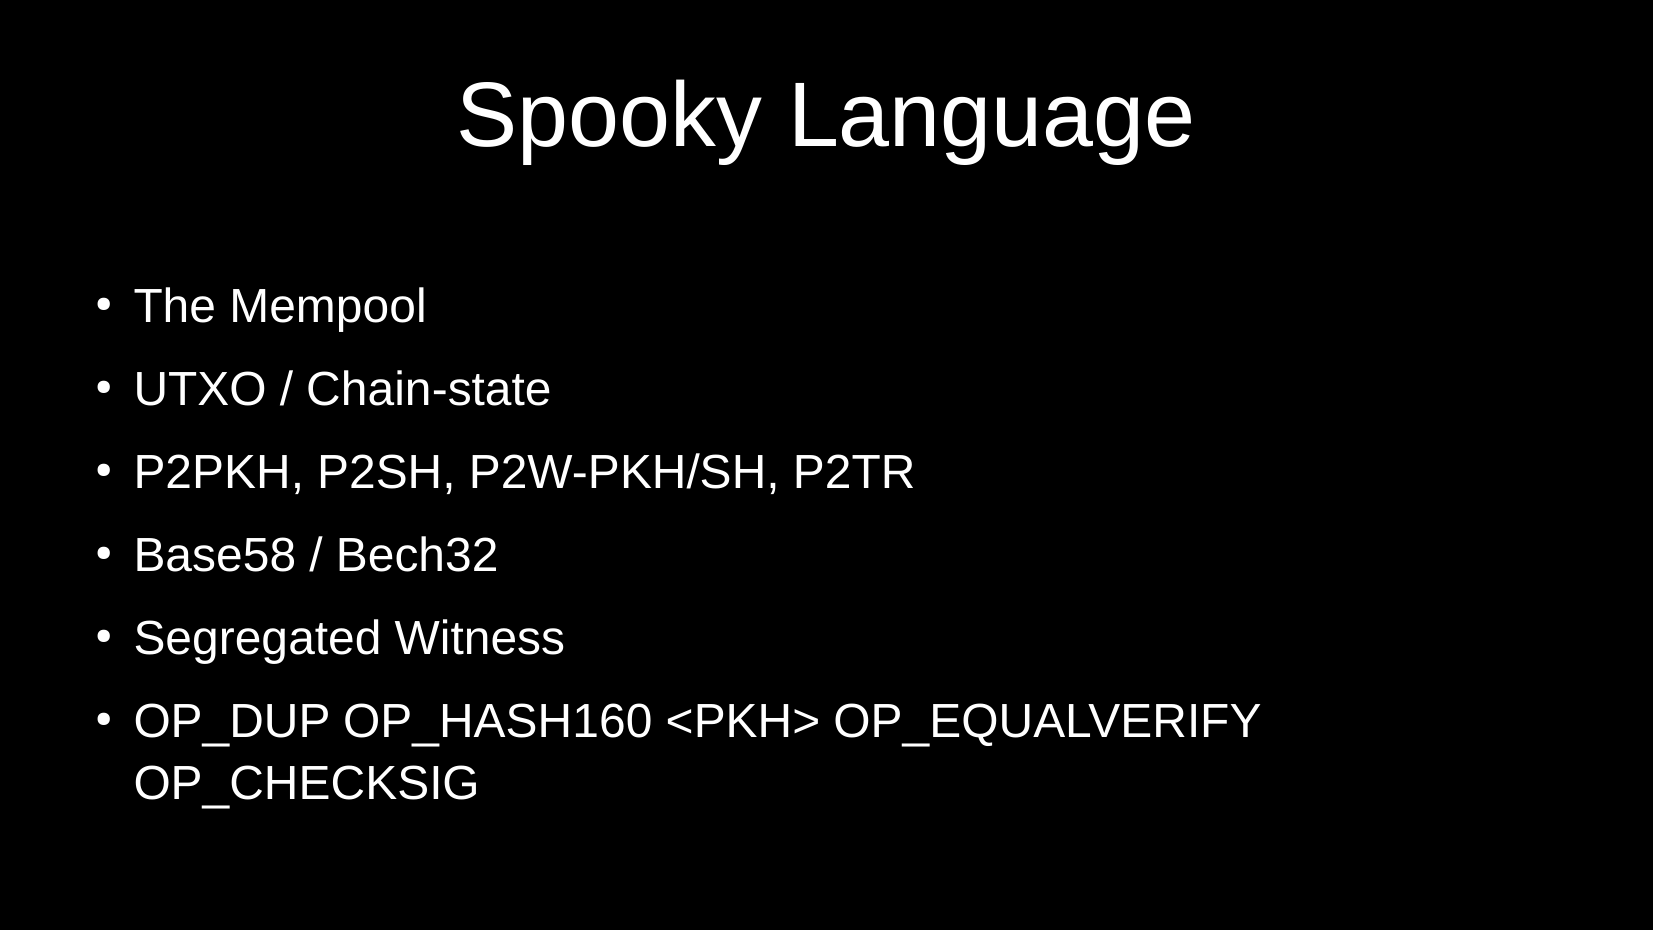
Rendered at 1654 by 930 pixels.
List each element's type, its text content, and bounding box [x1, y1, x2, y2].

title Spooky Language [82, 37, 1571, 193]
list The Mempool UTXO / Chain-state P2PKH, P2SH, P2W-PKH/SH, P2TR Base58 / Bech32 Segregated Witness OP_DUP OP_HASH160 <PKH> OP_EQUALVERIFY OP_CHECKSIG [82, 270, 1571, 811]
